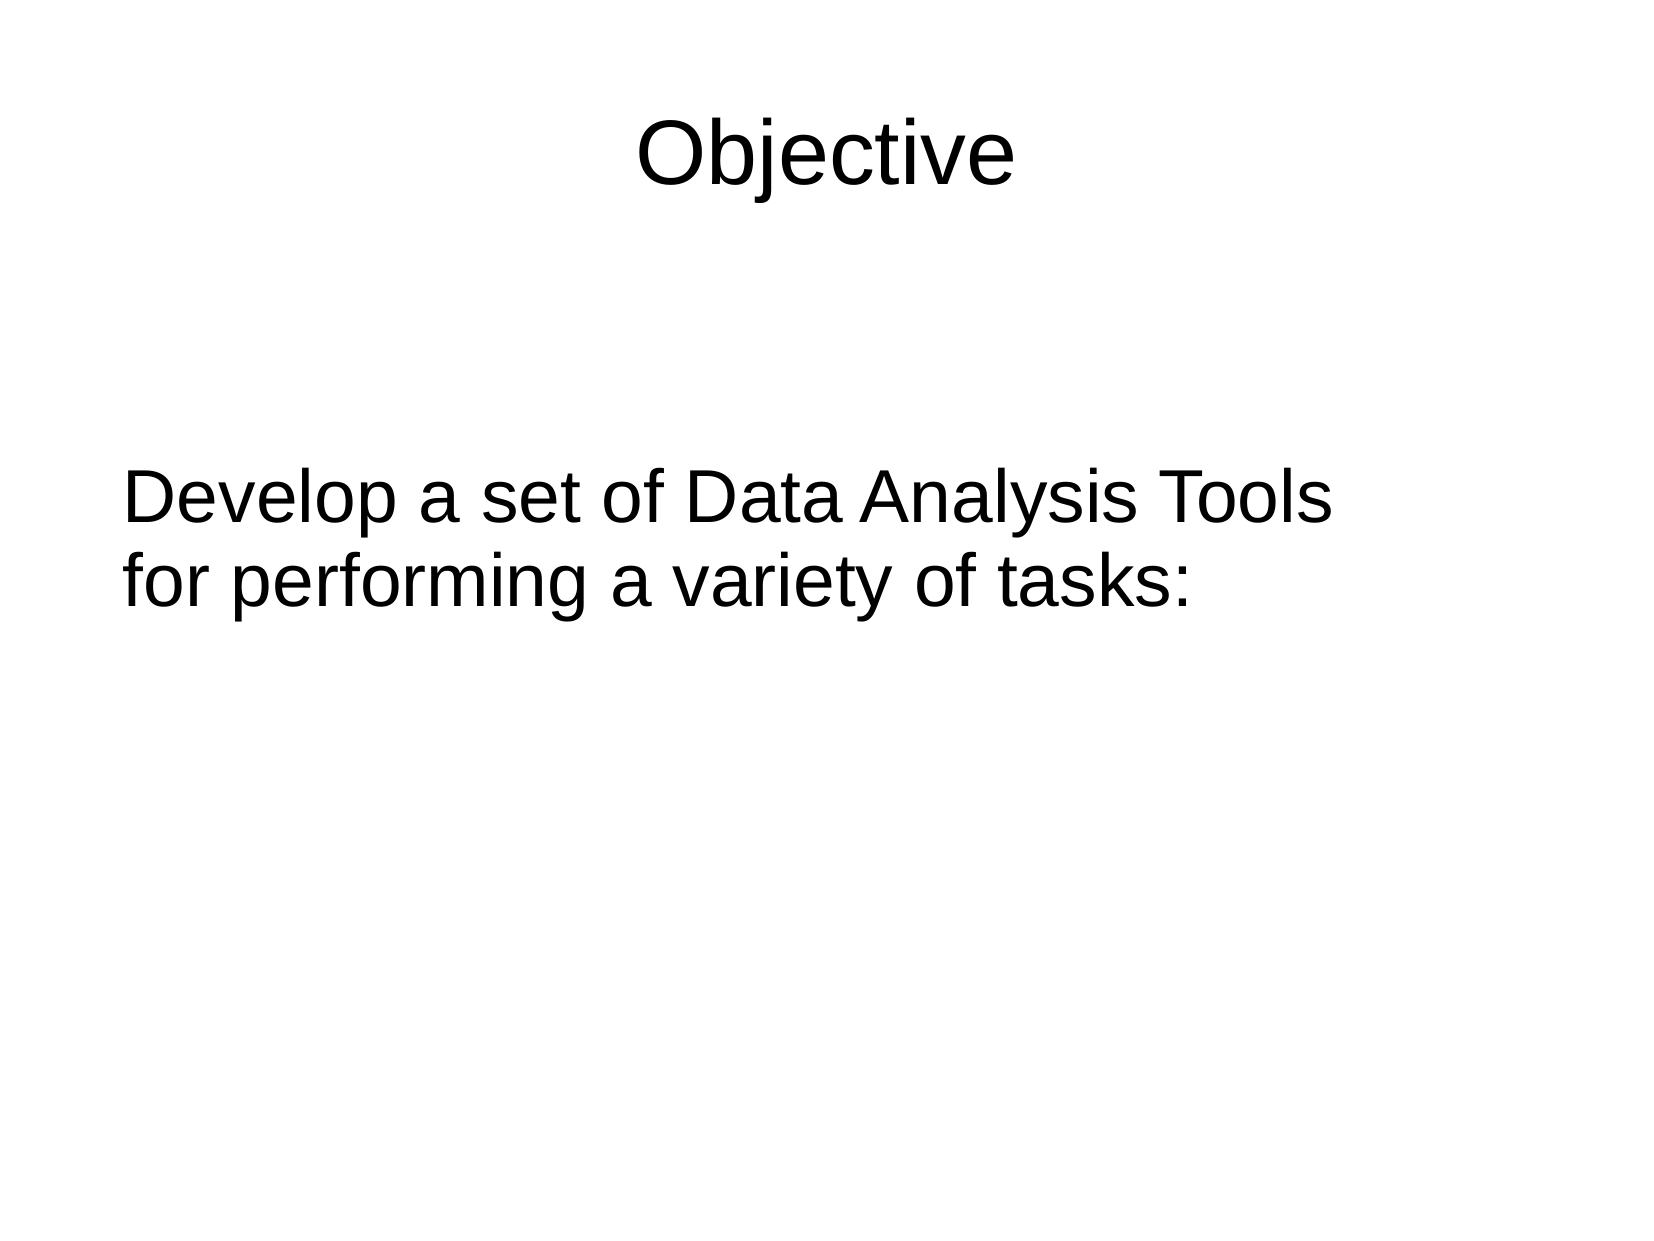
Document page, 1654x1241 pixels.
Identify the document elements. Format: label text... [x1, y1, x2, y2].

subtitle Develop a set of Data Analysis Tools for performing a variety of tasks: [122, 286, 1611, 959]
title Objective [82, 49, 1571, 257]
